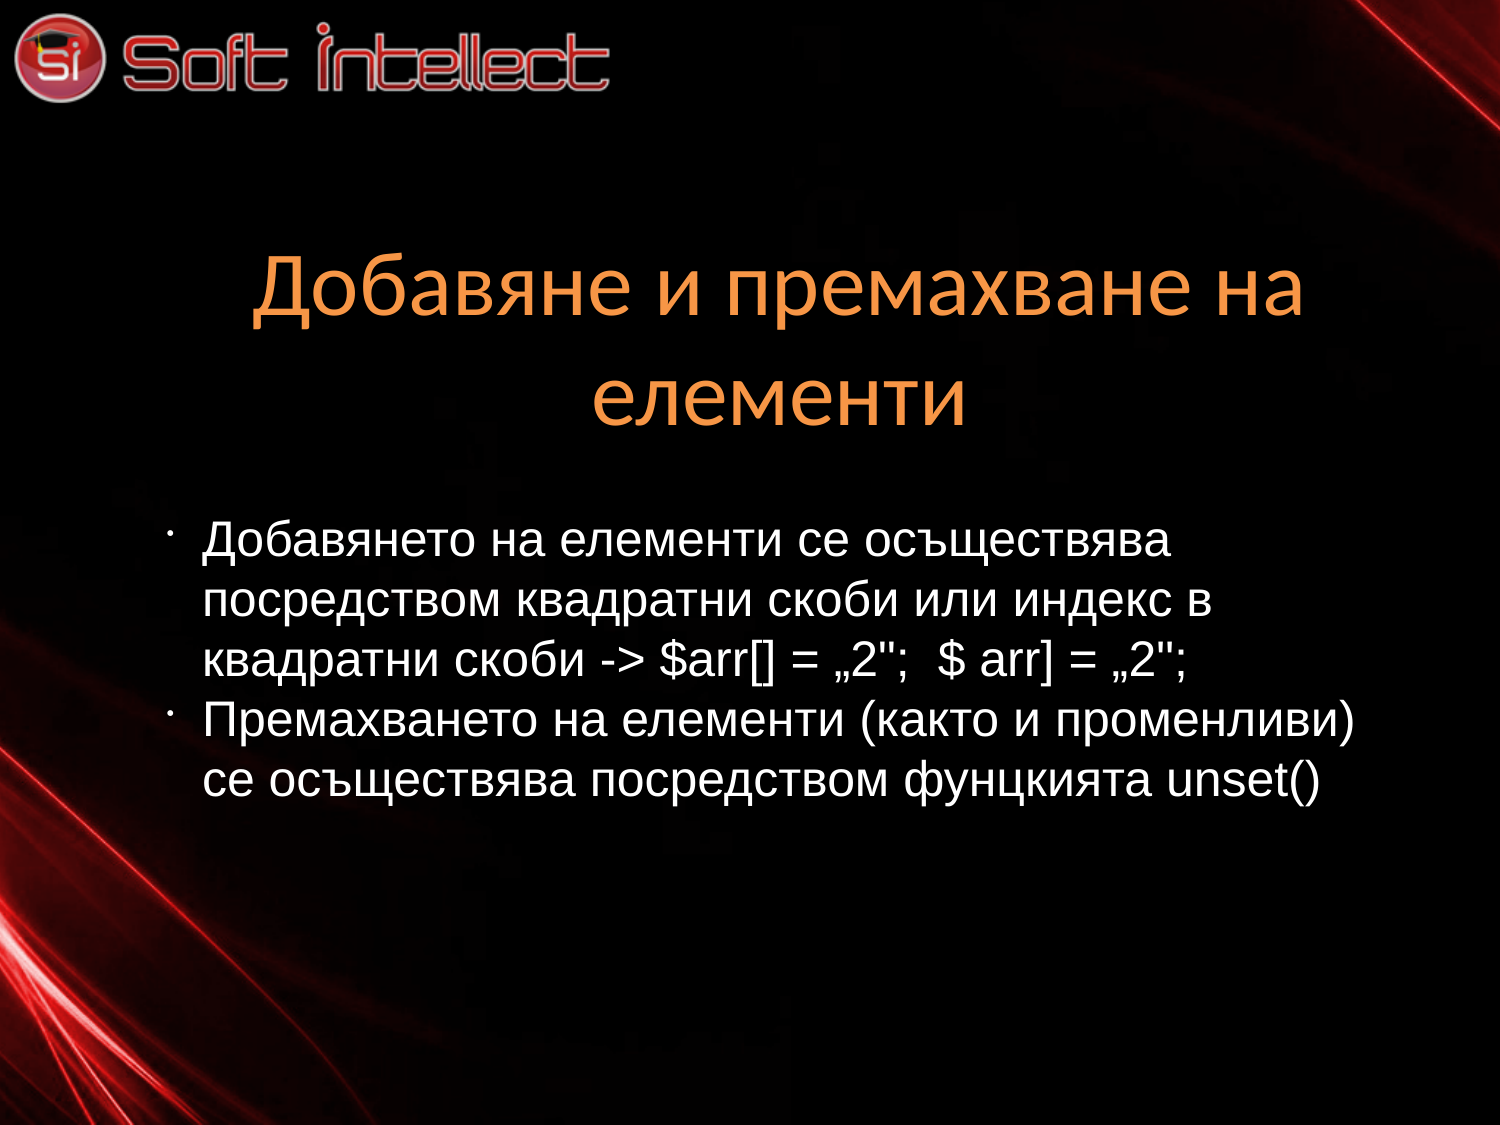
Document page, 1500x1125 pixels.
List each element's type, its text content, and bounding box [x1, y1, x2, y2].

text_box Добавяне и премахване на елементи [105, 239, 1455, 427]
text_box Добавянето на елементи се осъществява посредством квадратни скоби или индекс в квадратни скоби -> $arr[] = „2"; $ arr] = „2"; Премахването на елементи (както и променливи) се осъществява посредством фунцкията unset() [151, 498, 1402, 1125]
picture [0, 0, 1500, 1125]
